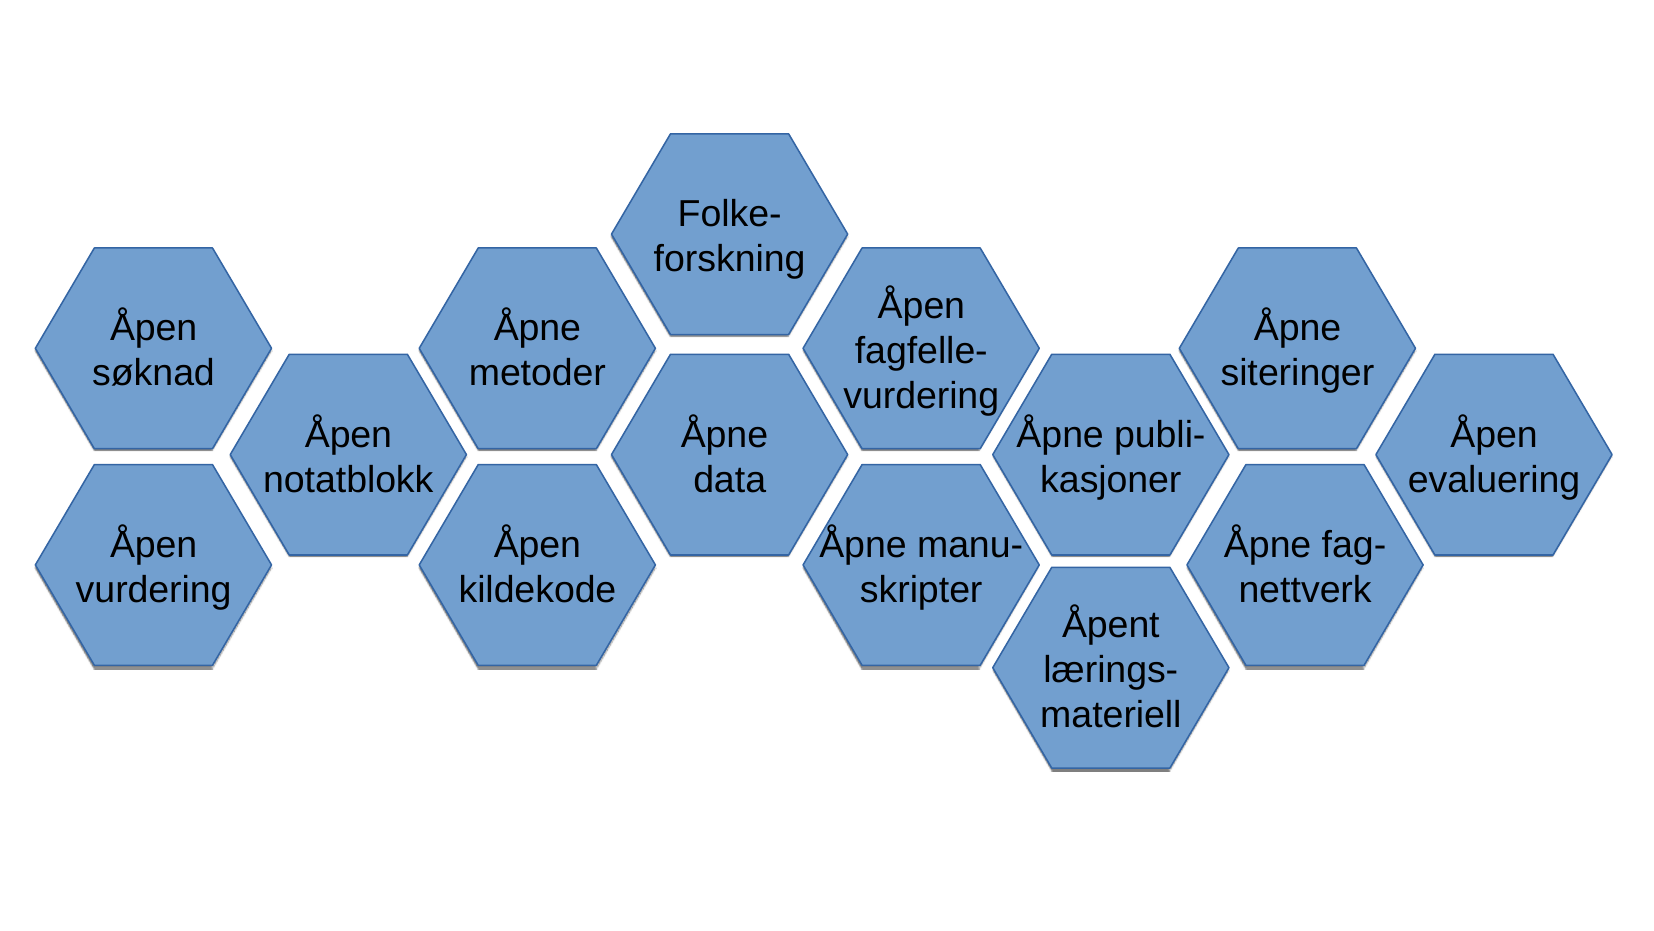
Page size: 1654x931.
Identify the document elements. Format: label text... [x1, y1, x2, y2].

text_box Åpen vurdering [35, 464, 272, 666]
text_box Åpne publi- kasjoner [992, 354, 1229, 556]
text_box Åpne manu- skripter [803, 464, 1040, 666]
text_box Åpen evaluering [1375, 354, 1613, 556]
text_box Åpne fag- nettverk [1186, 464, 1424, 666]
text_box Folke- forskning [611, 133, 848, 335]
text_box Åpne metoder [419, 247, 656, 449]
text_box Åpne siteringer [1179, 247, 1416, 449]
text_box Åpent lærings- materiell [992, 567, 1229, 769]
text_box Åpen søknad [35, 247, 272, 449]
text_box Åpen kildekode [419, 464, 656, 666]
text_box Åpen fagfelle- vurdering [803, 247, 1040, 449]
text_box Åpen notatblokk [230, 354, 467, 556]
text_box Åpne data [611, 354, 848, 556]
